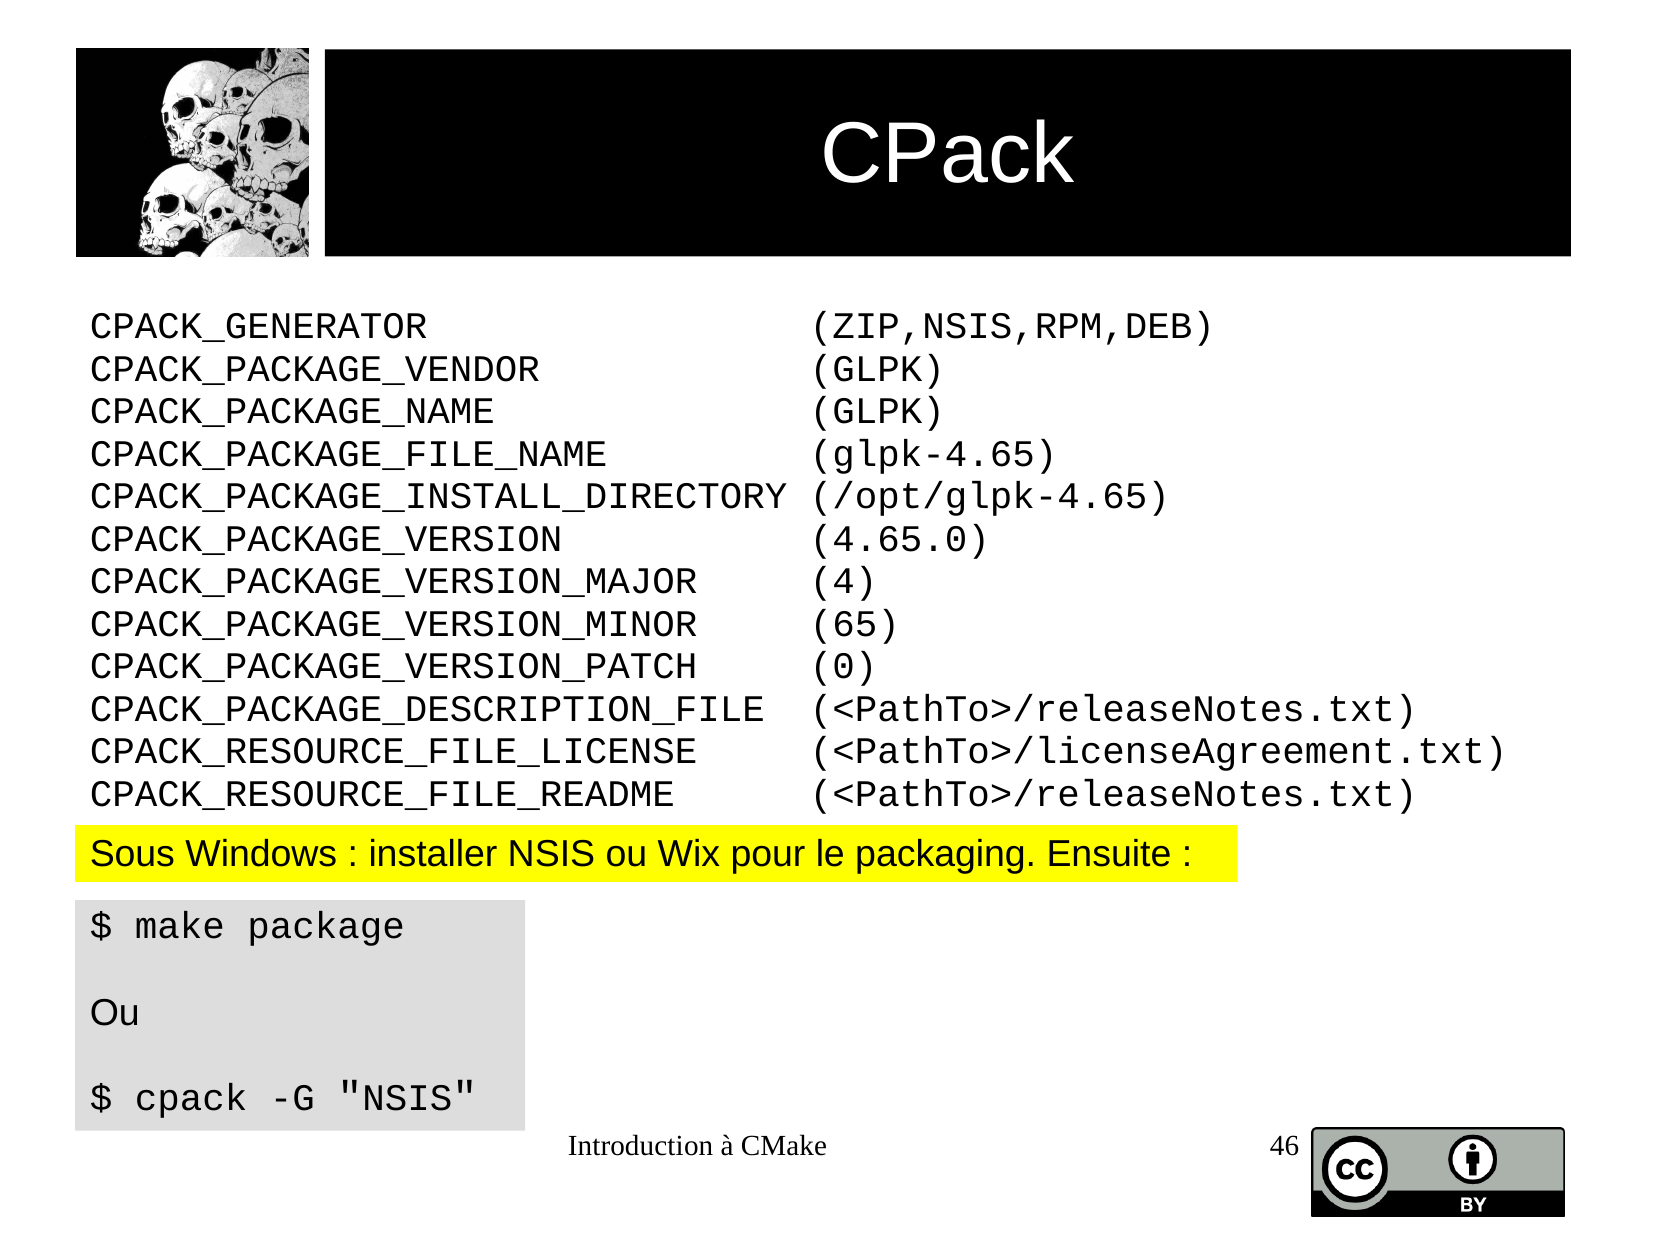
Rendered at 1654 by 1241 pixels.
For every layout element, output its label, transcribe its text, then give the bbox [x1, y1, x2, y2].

text_box $ make package Ou $ cpack -G "NSIS" [75, 900, 526, 1131]
picture [1311, 1127, 1565, 1217]
title CPack [324, 49, 1571, 257]
picture [76, 48, 309, 257]
text_box Sous Windows : installer NSIS ou Wix pour le packaging. Ensuite : [75, 825, 1238, 882]
text_box CPACK_GENERATOR (ZIP,NSIS,RPM,DEB) CPACK_PACKAGE_VENDOR (GLPK) CPACK_PACKAGE_NAME (GLPK) CPACK_PACKAGE_FILE_NAME (glpk-4.65) CPACK_PACKAGE_INSTALL_DIRECTORY (/opt/glpk-4.65) CPACK_PACKAGE_VERSION (4.65.0) CPACK_PACKAGE_VERSION_MAJOR (4) CPACK_PACKAGE_VERSION_MINOR (65) CPACK_PACKAGE_VERSION_PATCH (0) CPACK_PACKAGE_DESCRIPTION_FILE (<PathTo>/releaseNotes.txt) CPACK_RESOURCE_FILE_LICENSE (<PathTo>/licenseAgreement.txt) CPACK_RESOURCE_FILE_README (<PathTo>/releaseNotes.txt) [75, 300, 1538, 826]
